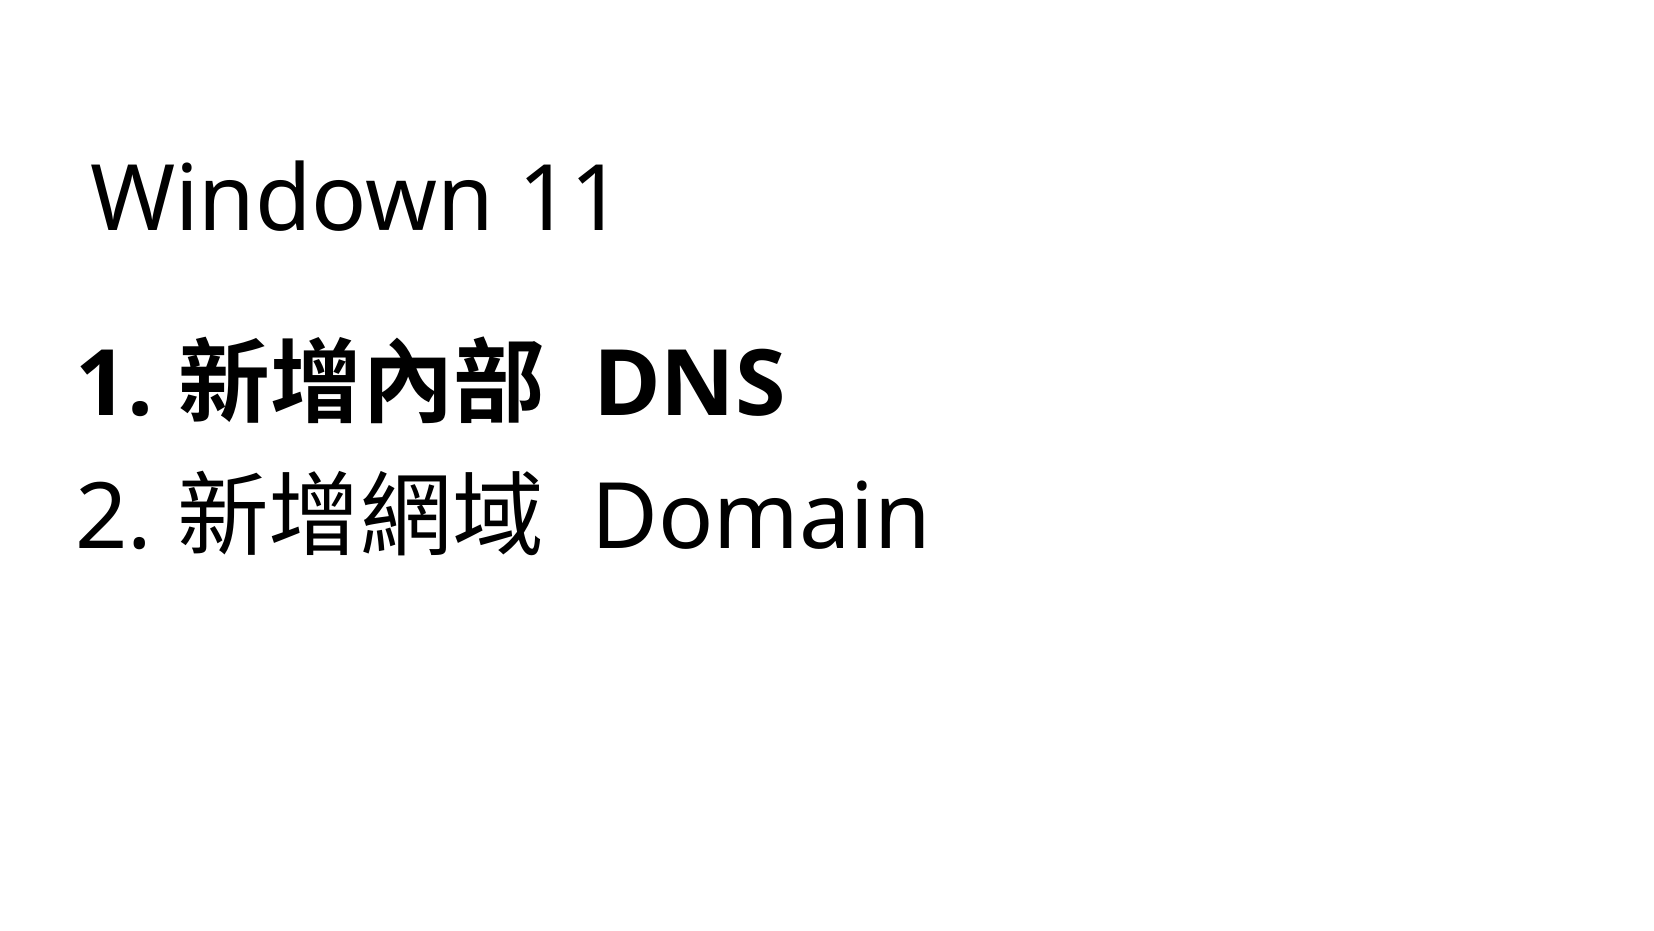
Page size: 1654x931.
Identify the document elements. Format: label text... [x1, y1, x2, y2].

title 1.新增內部 DNS 2.新增網域 Domain [75, 285, 1388, 601]
title Windown 11 [90, 90, 1336, 301]
